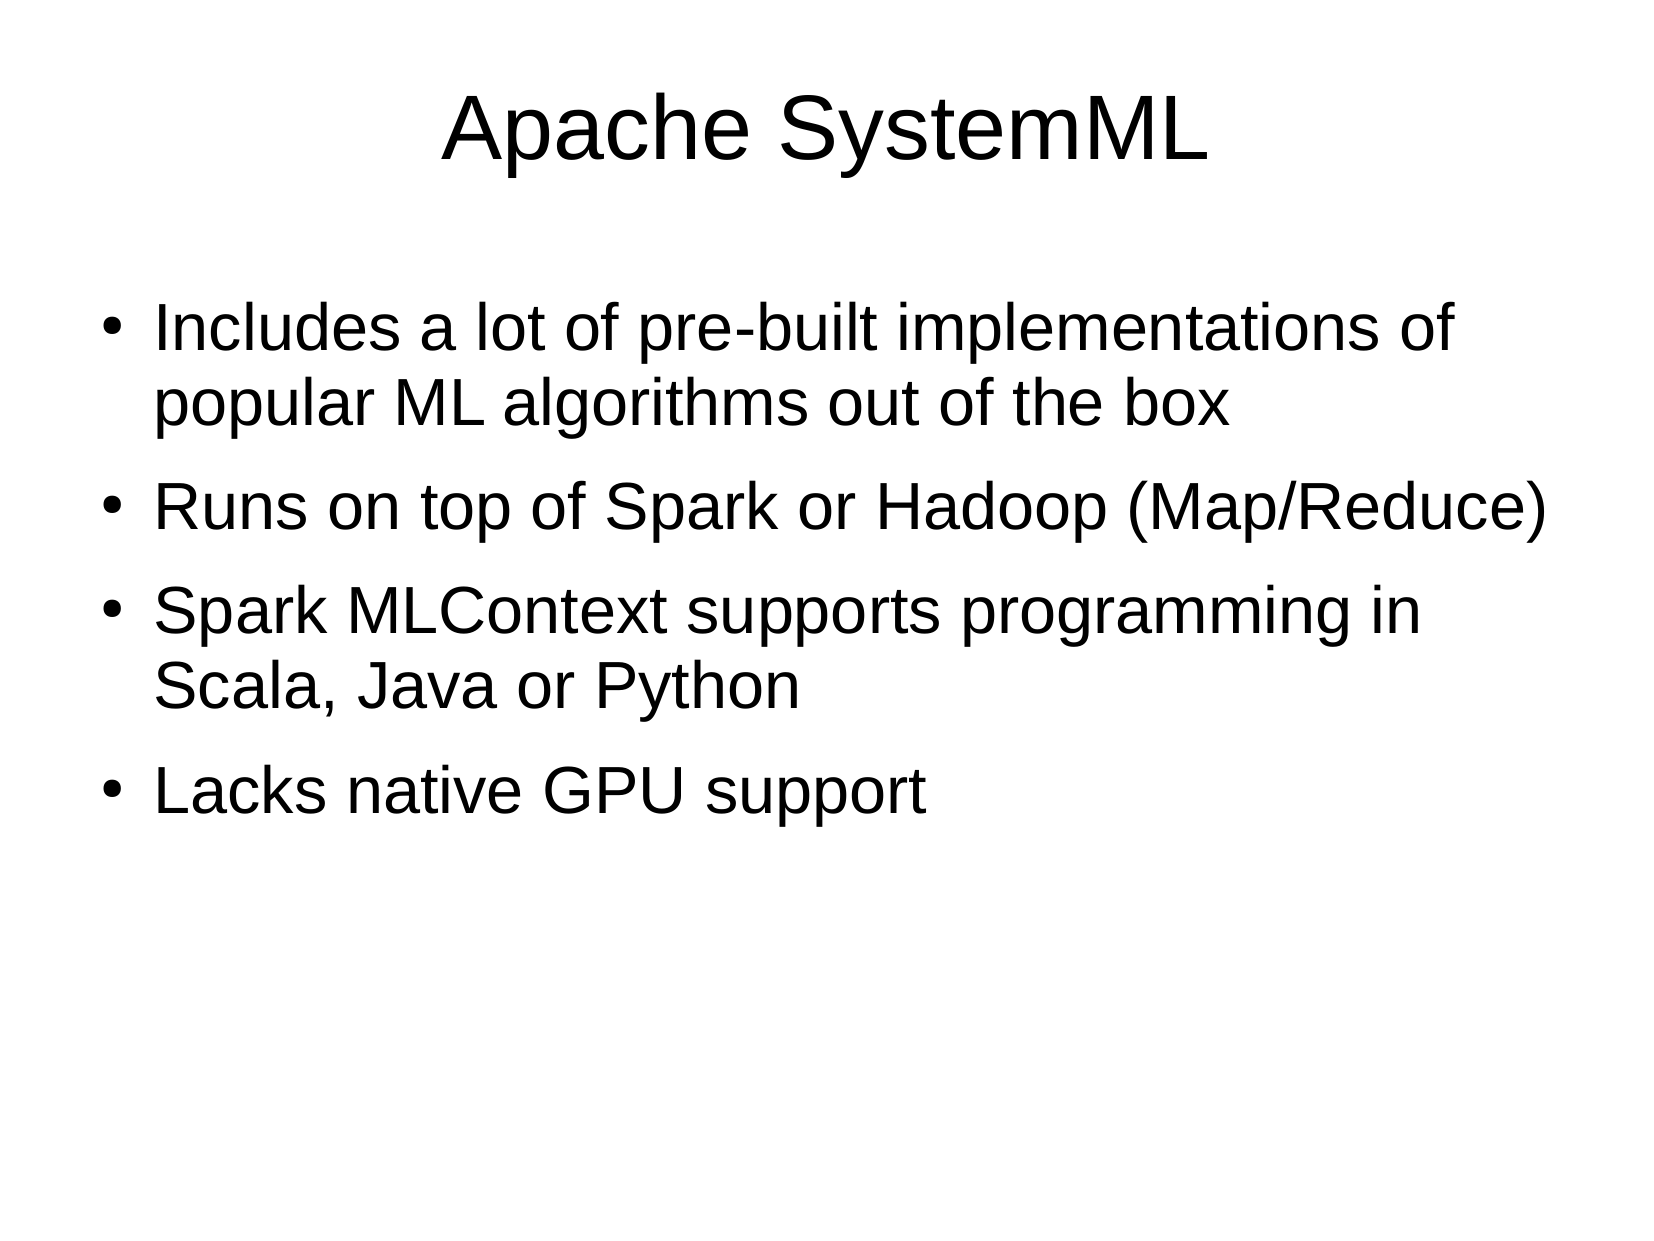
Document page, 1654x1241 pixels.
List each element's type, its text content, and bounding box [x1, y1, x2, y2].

title Apache SystemML [82, 24, 1571, 232]
list Includes a lot of pre-built implementations of popular ML algorithms out of the box Runs on top of Spark or Hadoop (Map/Reduce) Spark MLContext supports programming in Scala, Java or Python Lacks native GPU support [82, 290, 1571, 1109]
